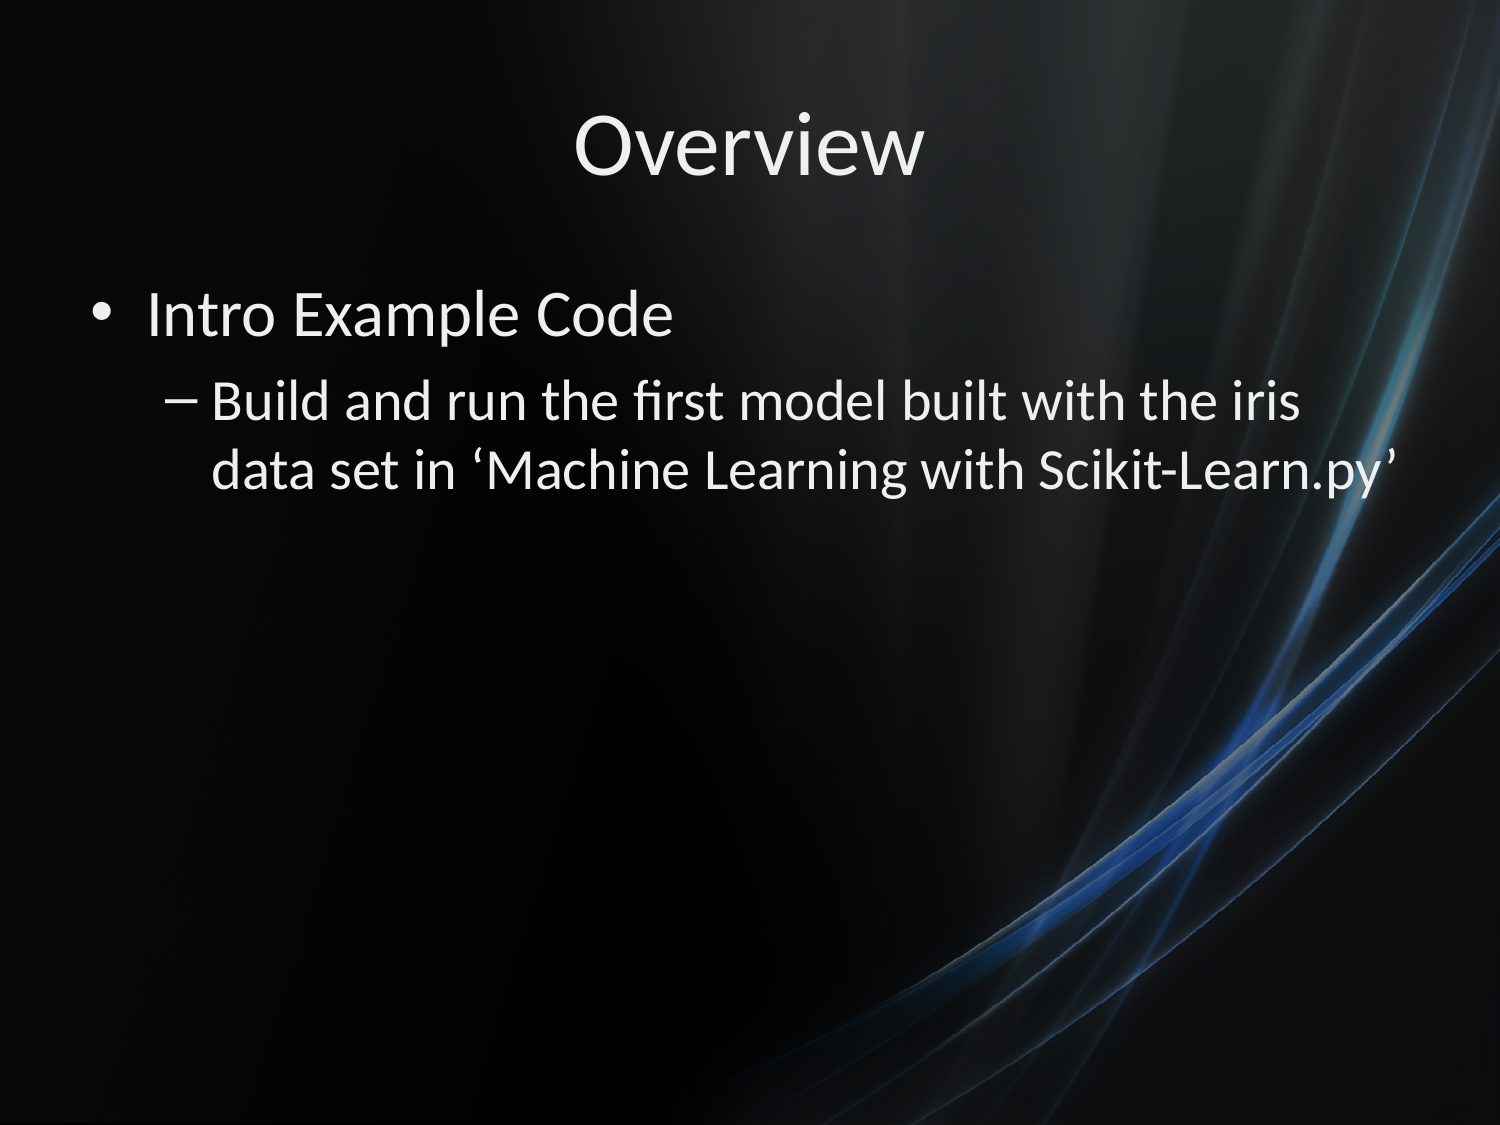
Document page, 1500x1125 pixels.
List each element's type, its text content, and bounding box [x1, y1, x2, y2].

picture [0, 0, 1500, 1125]
list Intro Example Code Build and run the first model built with the iris data set in ‘Machine Learning with Scikit-Learn.py’ [75, 262, 1425, 1005]
title Overview [75, 45, 1425, 233]
